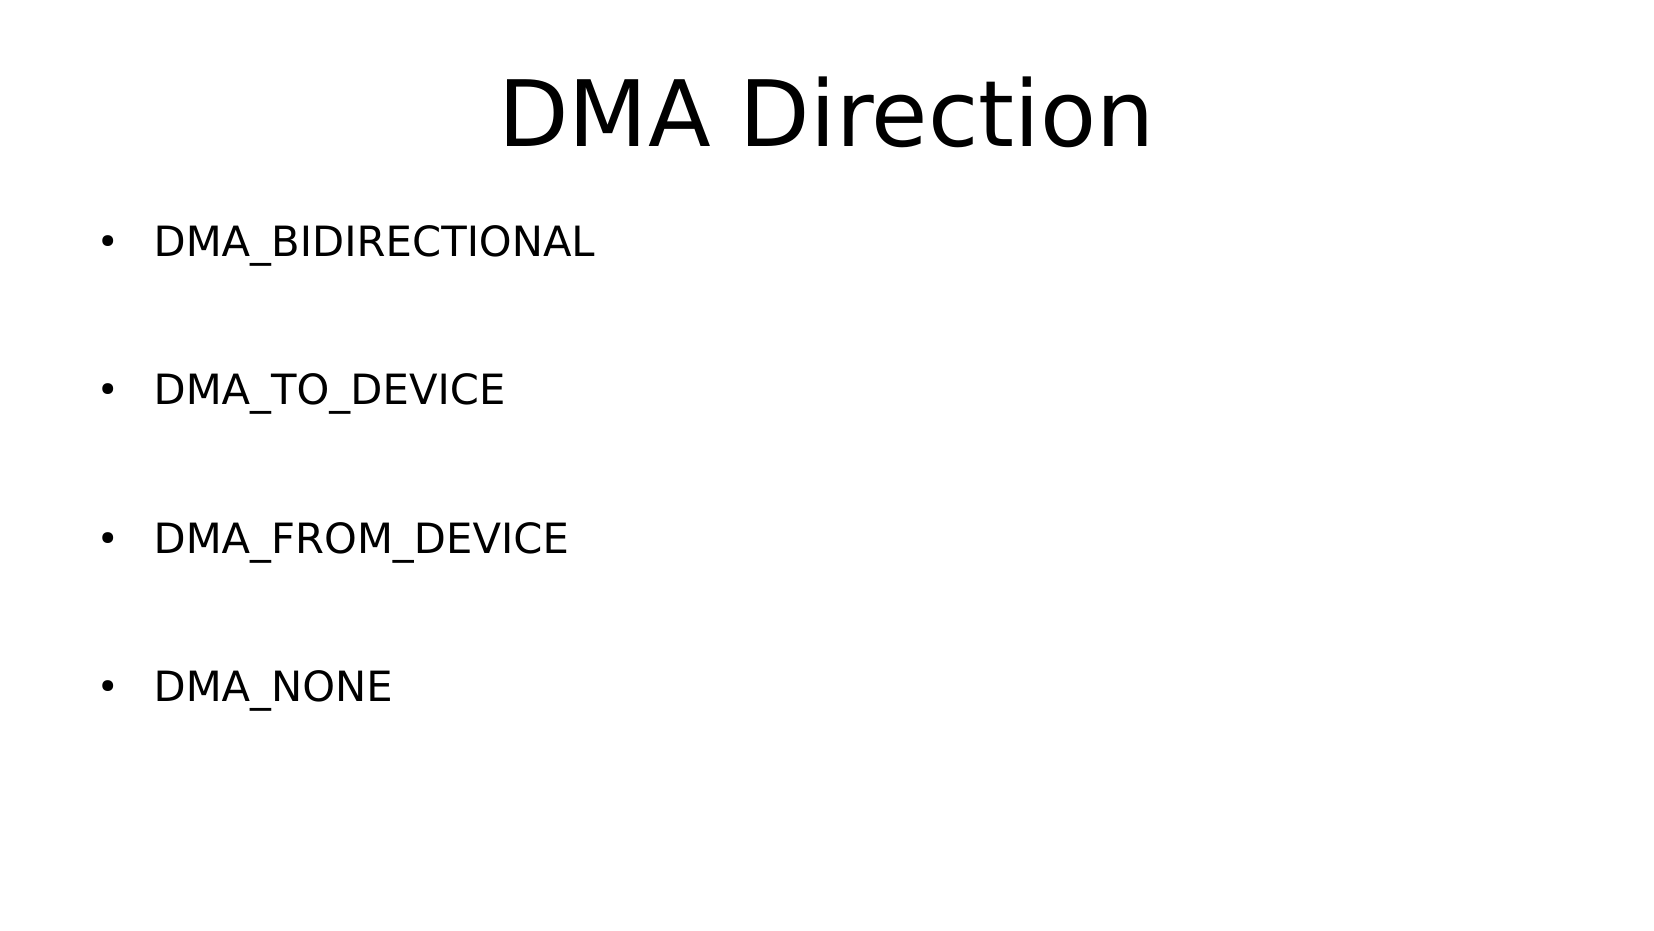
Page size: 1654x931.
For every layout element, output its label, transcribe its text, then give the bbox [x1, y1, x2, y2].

list DMA_BIDIRECTIONAL DMA_TO_DEVICE DMA_FROM_DEVICE DMA_NONE [82, 217, 1571, 758]
title DMA Direction [82, 37, 1571, 193]
